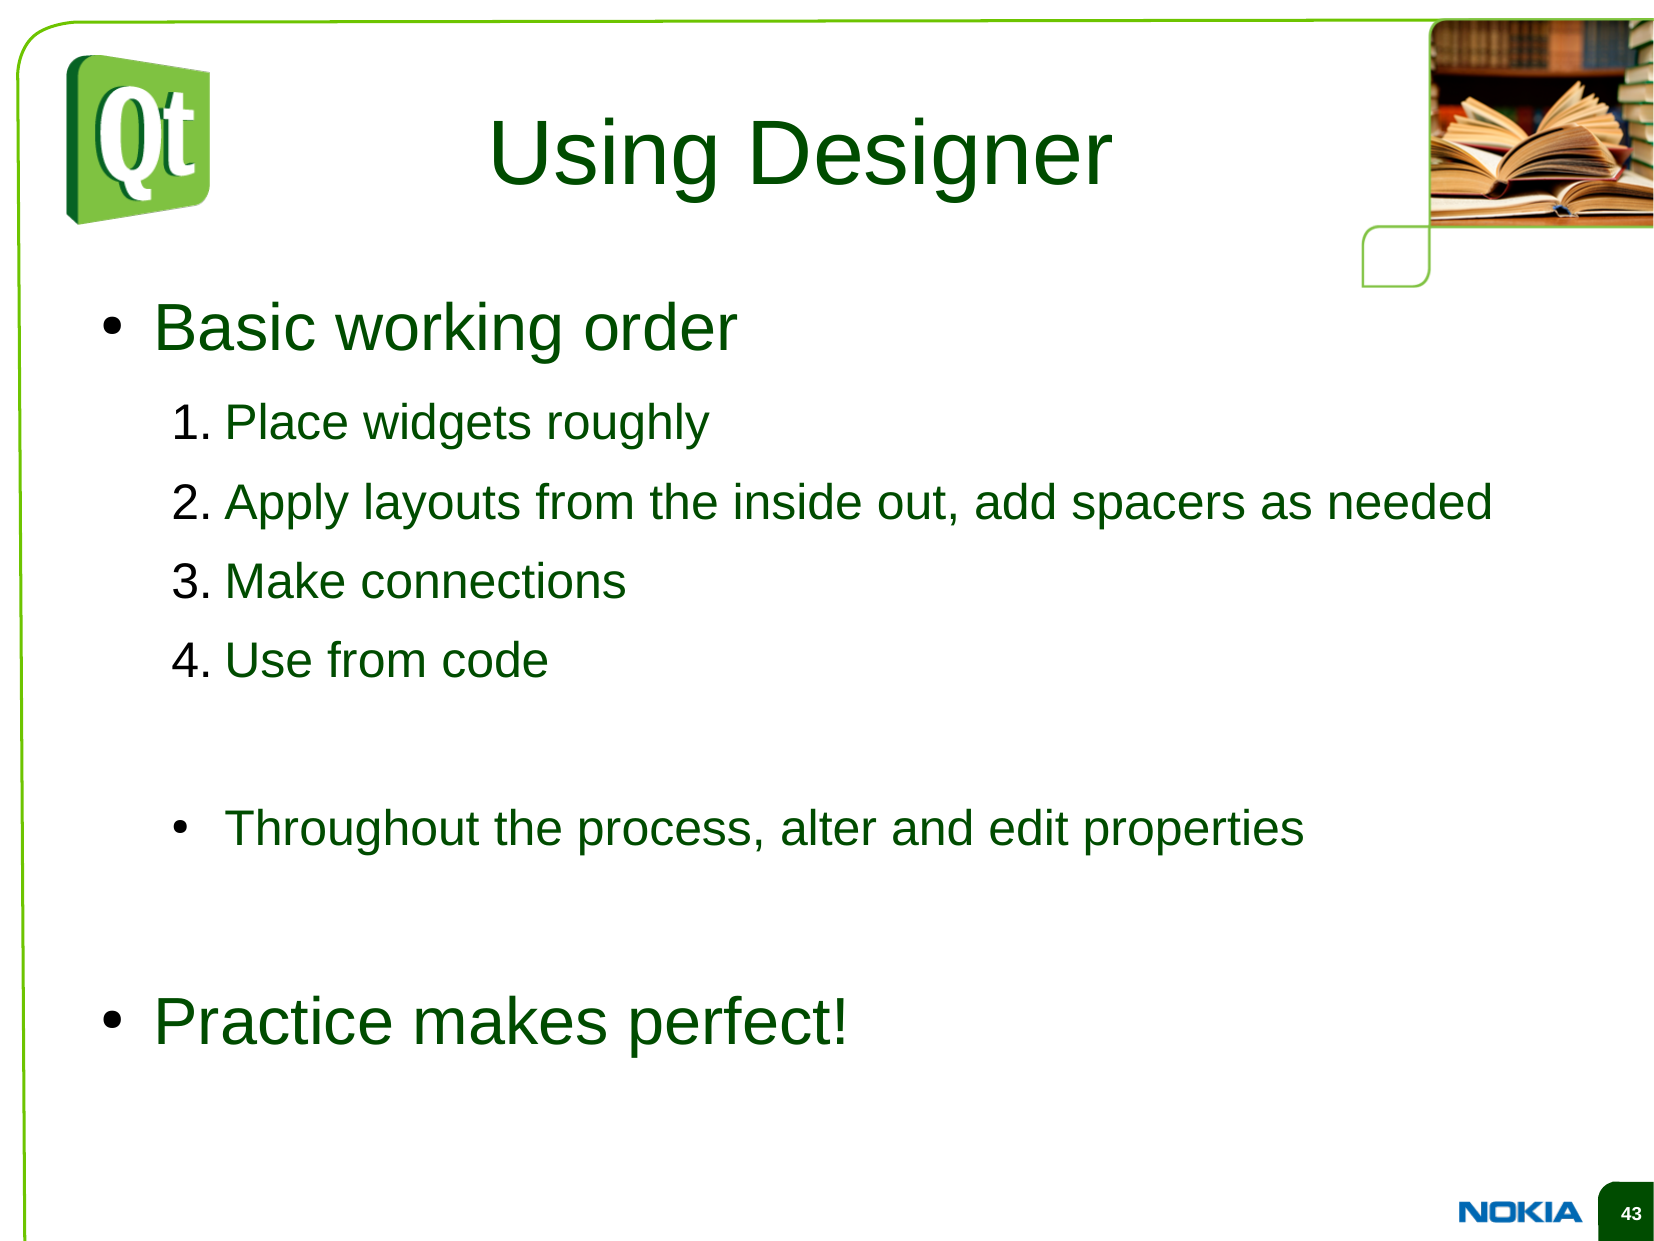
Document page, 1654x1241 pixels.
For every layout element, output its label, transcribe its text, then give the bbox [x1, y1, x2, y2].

picture [1459, 1201, 1583, 1223]
list Basic working order Place widgets roughly Apply layouts from the inside out, add spacers as needed Make connections Use from code Throughout the process, alter and edit properties Practice makes perfect! [82, 290, 1571, 1094]
title Using Designer [263, 49, 1338, 257]
picture [66, 55, 210, 225]
picture [1338, 7, 1654, 308]
